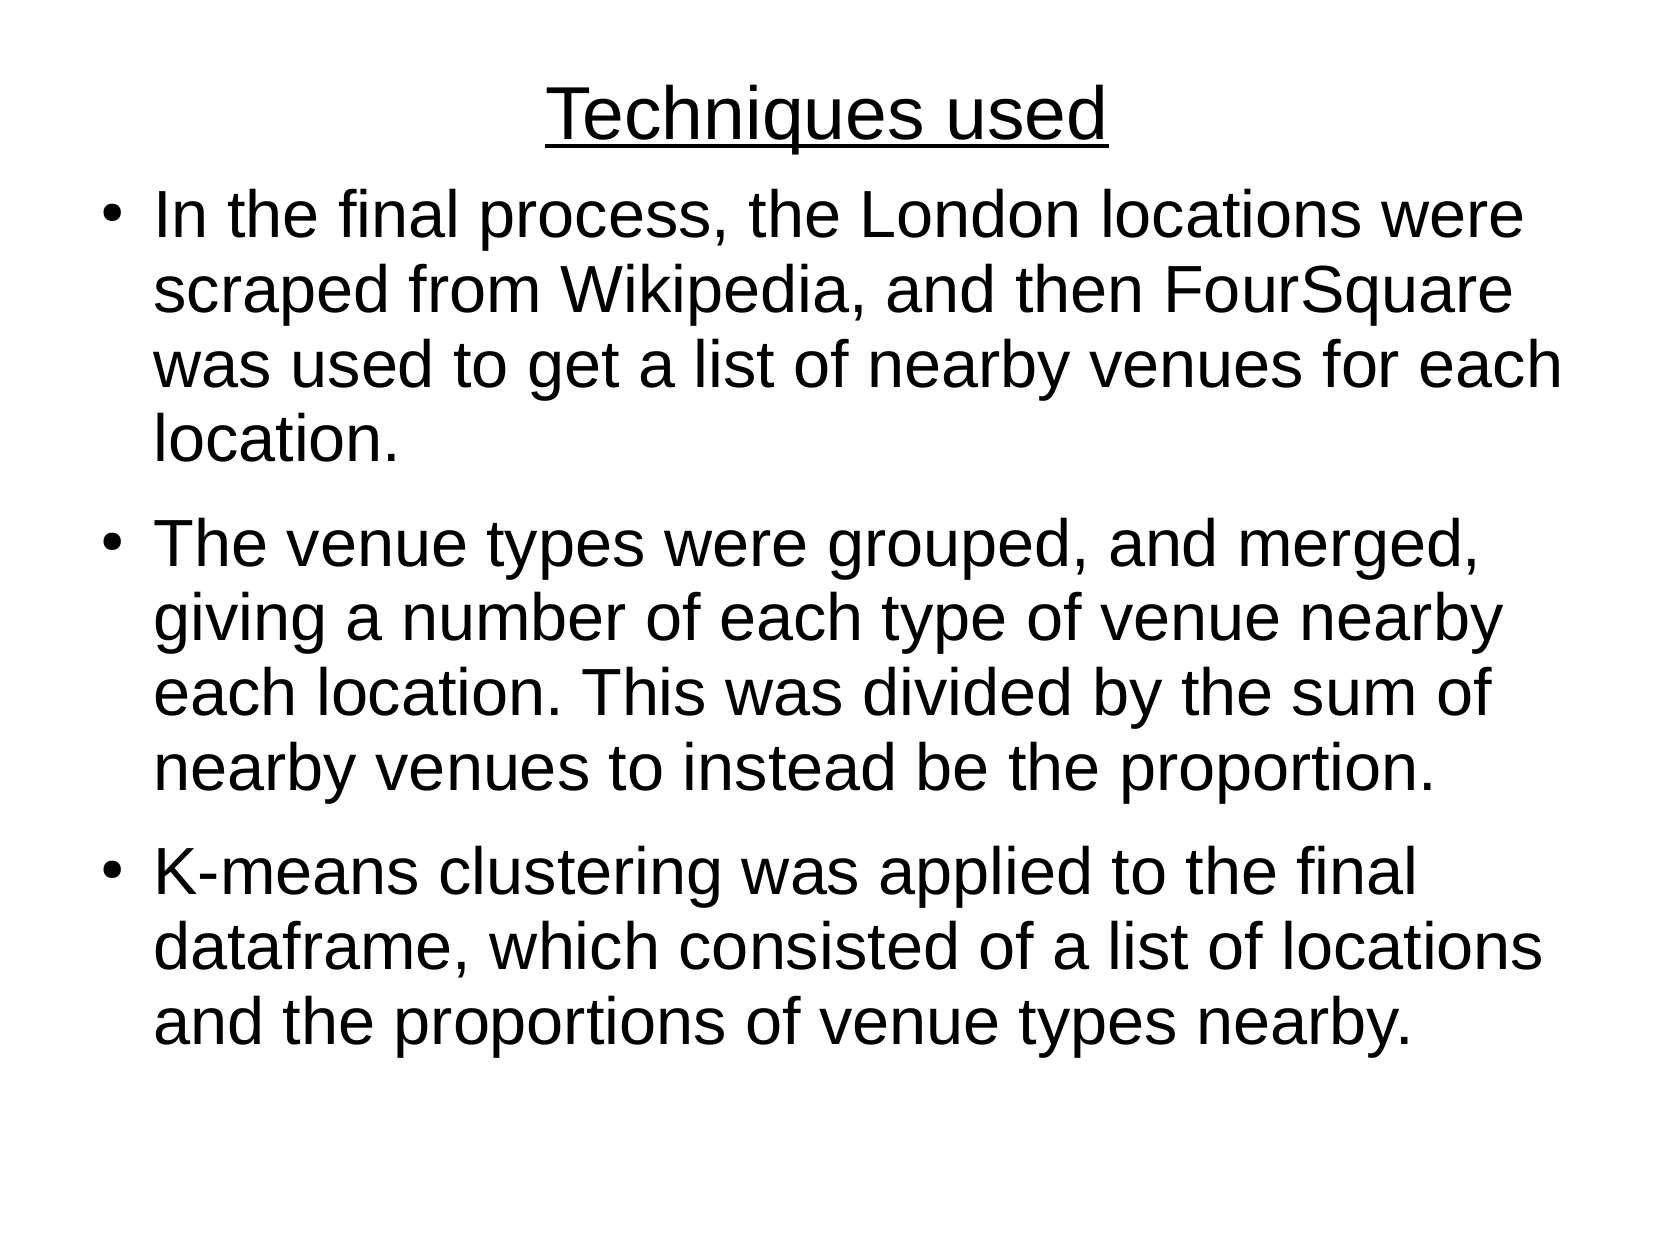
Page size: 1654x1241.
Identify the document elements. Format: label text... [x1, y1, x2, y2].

title Techniques used [82, 49, 1571, 177]
list In the final process, the London locations were scraped from Wikipedia, and then FourSquare was used to get a list of nearby venues for each location. The venue types were grouped, and merged, giving a number of each type of venue nearby each location. This was divided by the sum of nearby venues to instead be the proportion. K-means clustering was applied to the final dataframe, which consisted of a list of locations and the proportions of venue types nearby. [82, 177, 1571, 1109]
